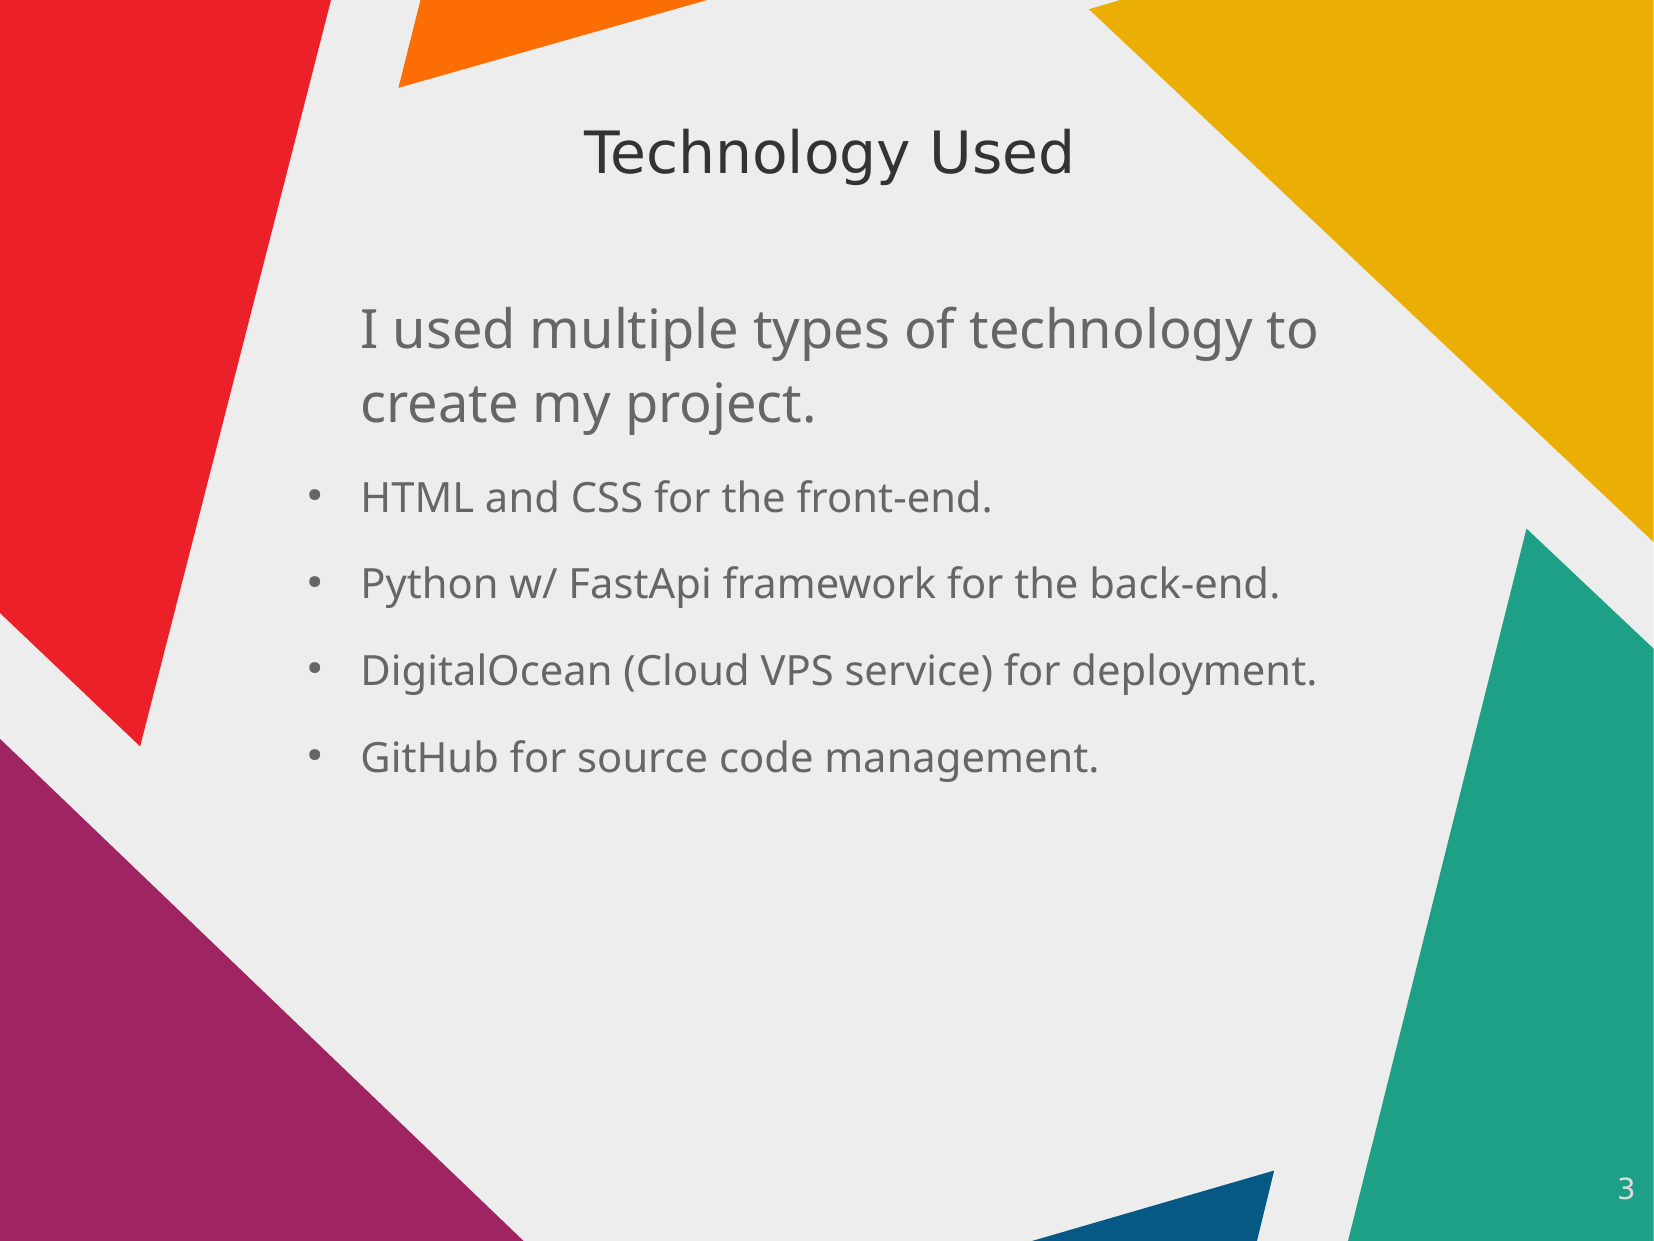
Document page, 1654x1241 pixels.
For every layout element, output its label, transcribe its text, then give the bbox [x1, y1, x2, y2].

list I used multiple types of technology to create my project. HTML and CSS for the front-end. Python w/ FastApi framework for the back-end. DigitalOcean (Cloud VPS service) for deployment. GitHub for source code management. [289, 290, 1372, 1090]
title Technology Used [289, 49, 1372, 257]
